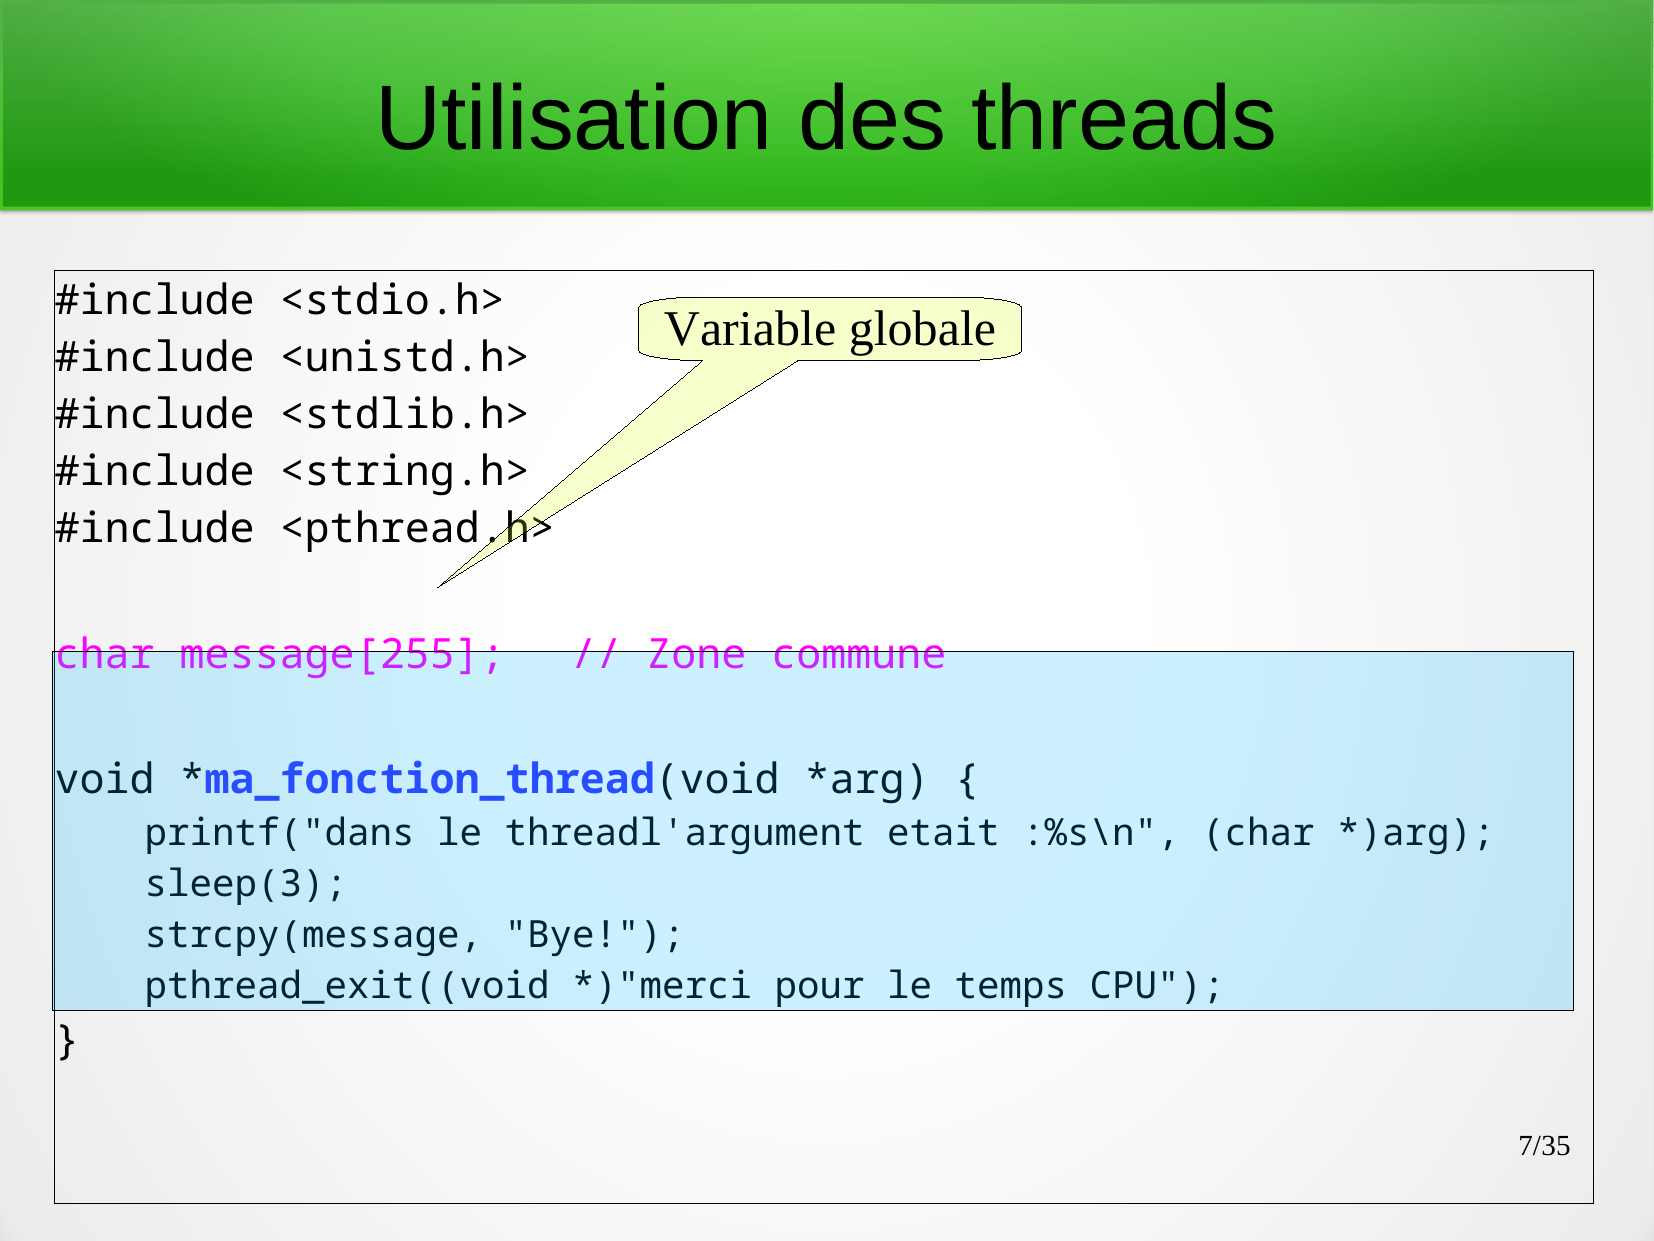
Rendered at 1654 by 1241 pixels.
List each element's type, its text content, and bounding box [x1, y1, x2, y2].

text_box Variable globale [437, 297, 1022, 588]
text_box #include <stdio.h> #include <unistd.h> #include <stdlib.h> #include <string.h> #include <pthread.h> char message[255]; // Zone commune void *ma_fonction_thread(void *arg) { printf("dans le threadl'argument etait :%s\n", (char *)arg); sleep(3); strcpy(message, "Bye!"); pthread_exit((void *)"merci pour le temps CPU"); } [54, 270, 1594, 1066]
title Utilisation des threads [82, 47, 1571, 189]
text_box [52, 651, 1574, 1011]
